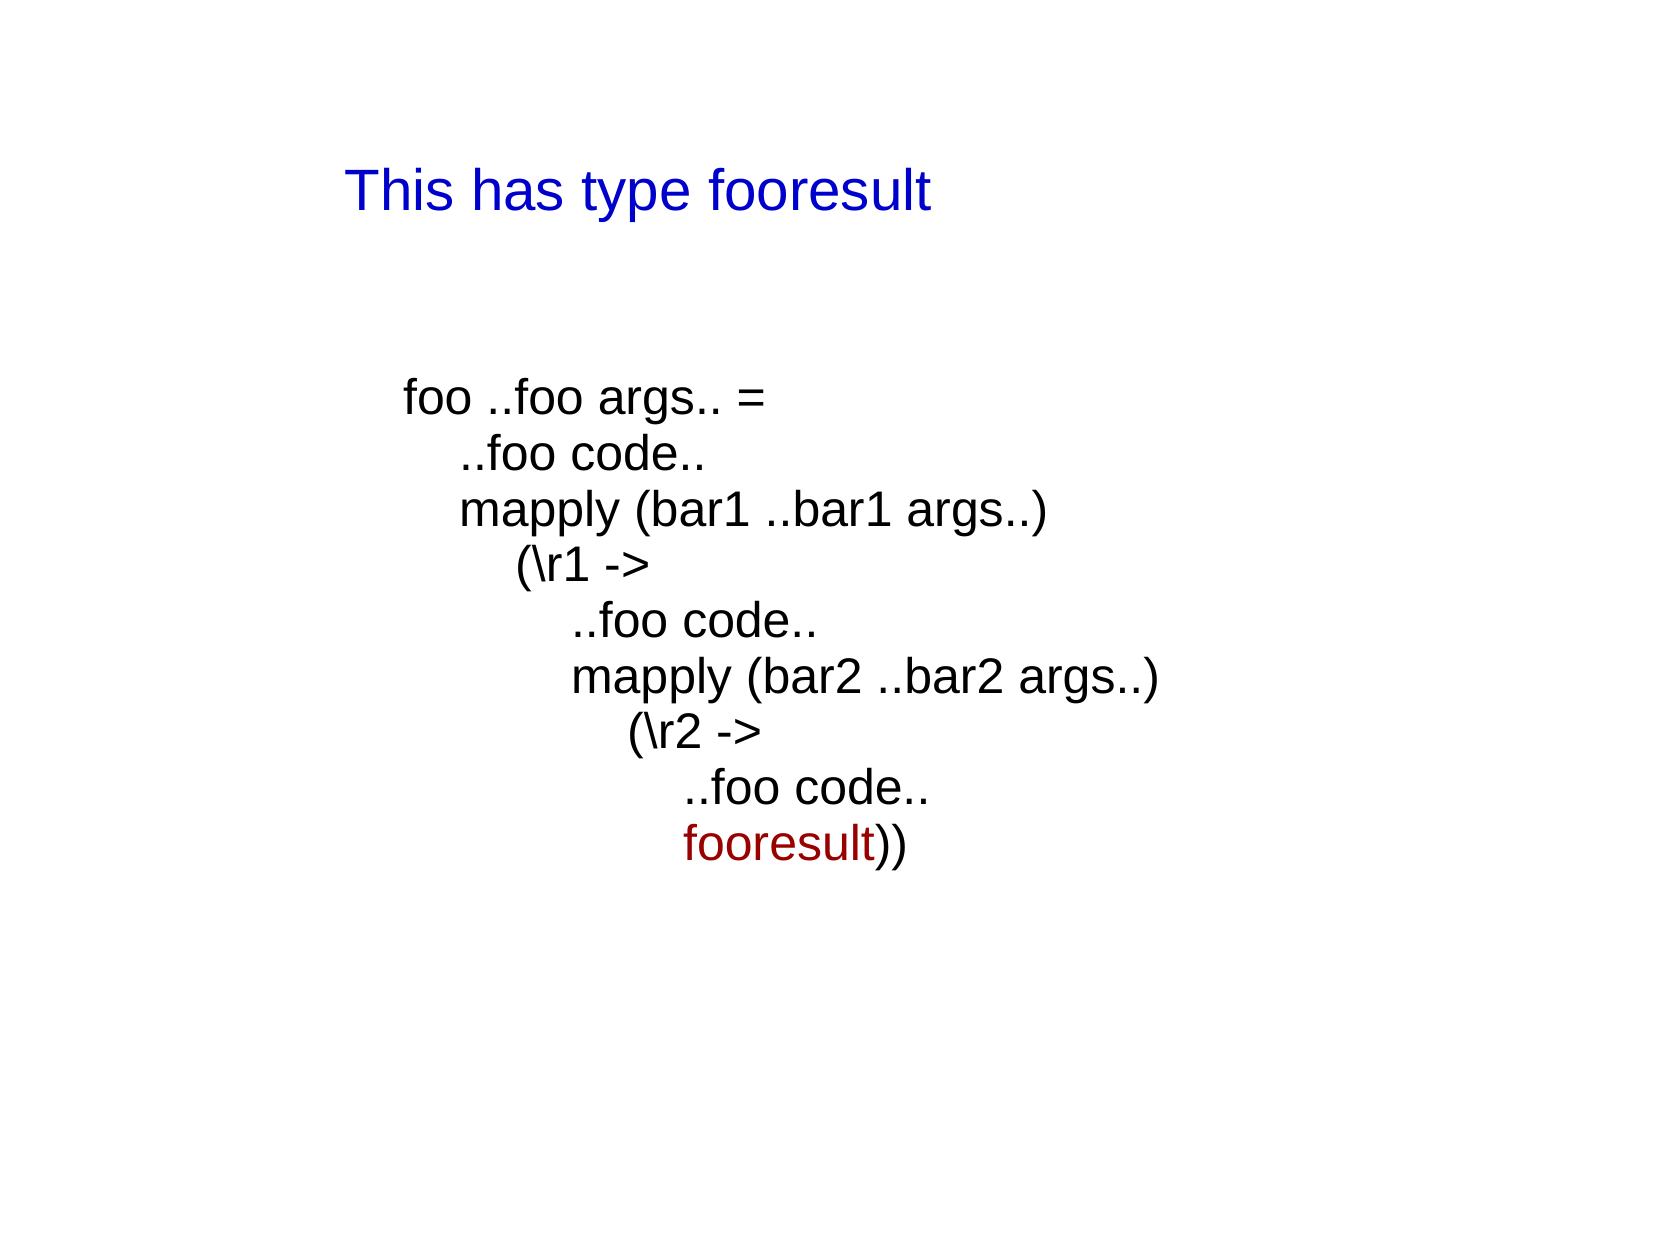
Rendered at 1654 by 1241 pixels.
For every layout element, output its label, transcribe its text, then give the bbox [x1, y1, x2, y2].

text_box This has type fooresult [330, 150, 948, 231]
subtitle foo ..foo args.. = ..foo code.. mapply (bar1 ..bar1 args..) (\r1 -> ..foo code.. mapply (bar2 ..bar2 args..) (\r2 -> ..foo code.. fooresult)) [403, 322, 1251, 918]
